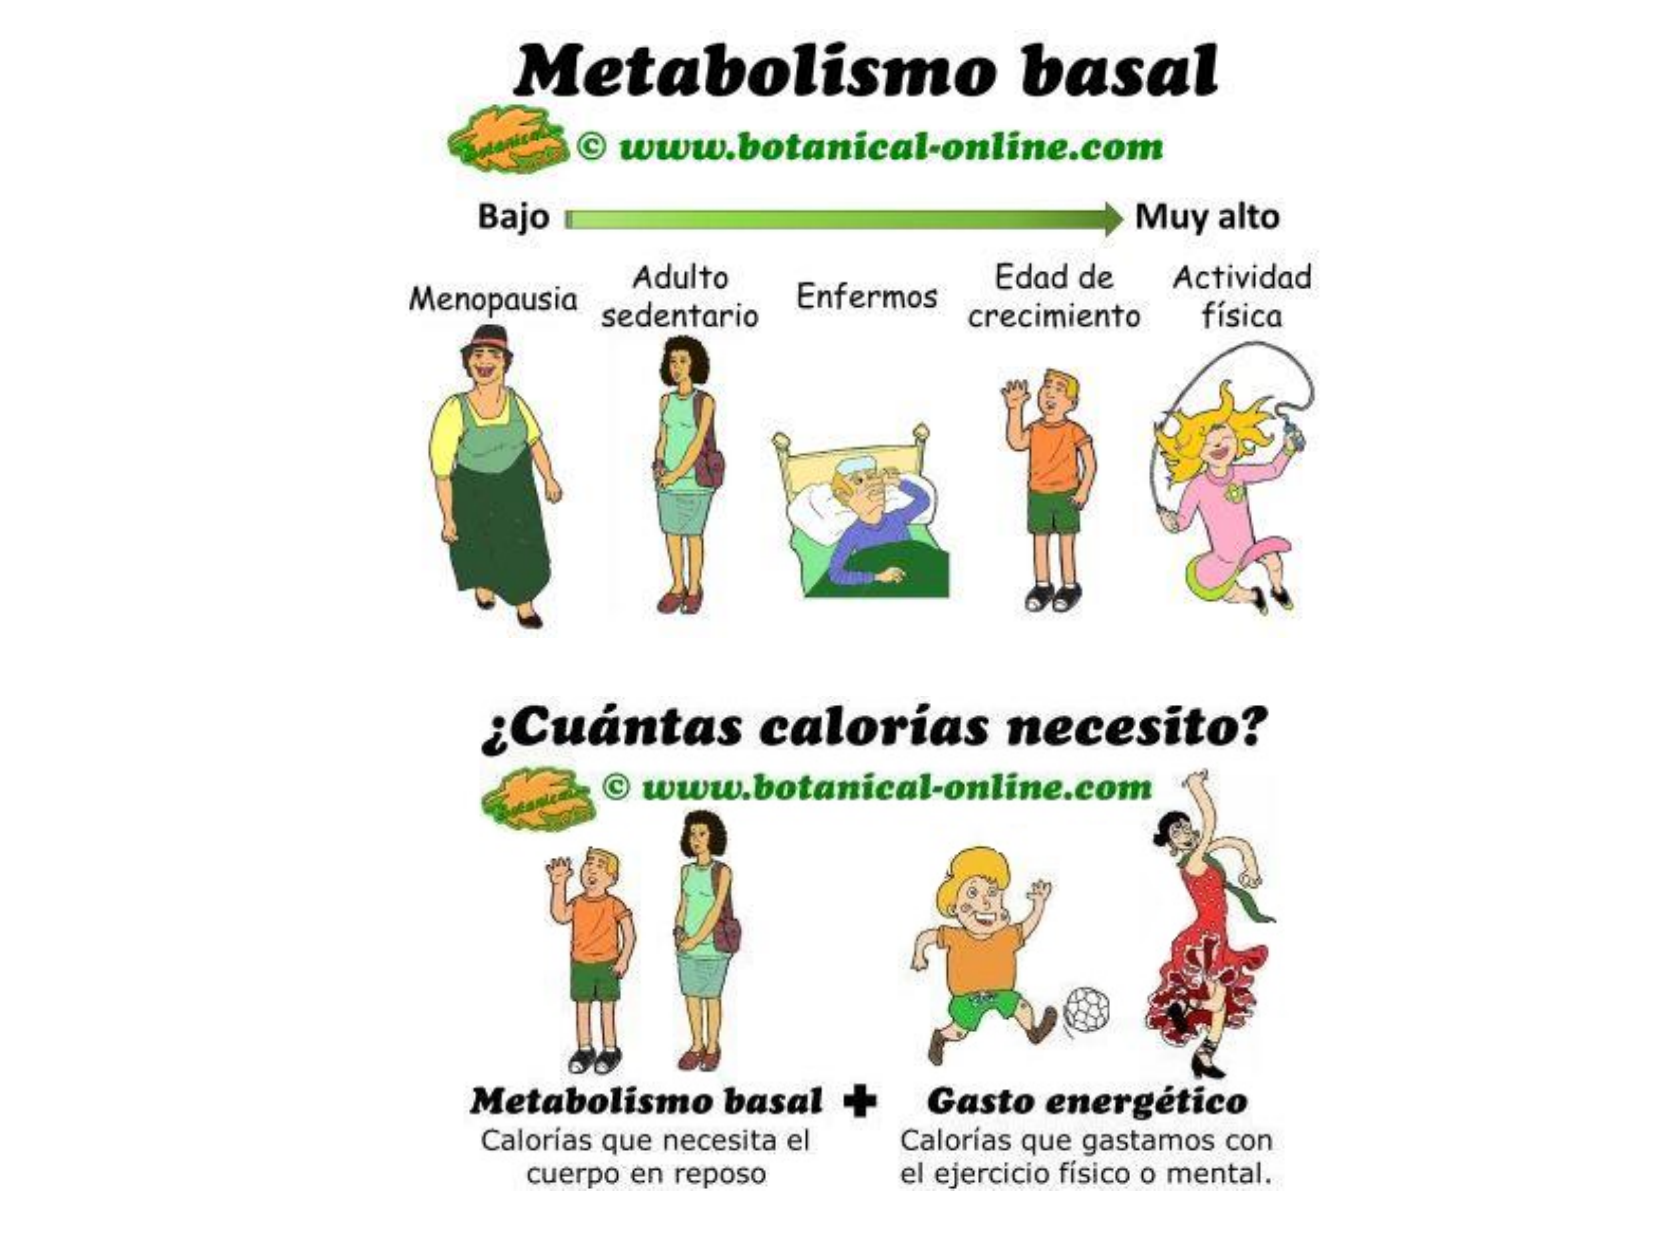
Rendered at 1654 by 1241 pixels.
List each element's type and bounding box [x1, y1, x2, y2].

picture [448, 696, 1301, 1191]
picture [389, 29, 1347, 638]
